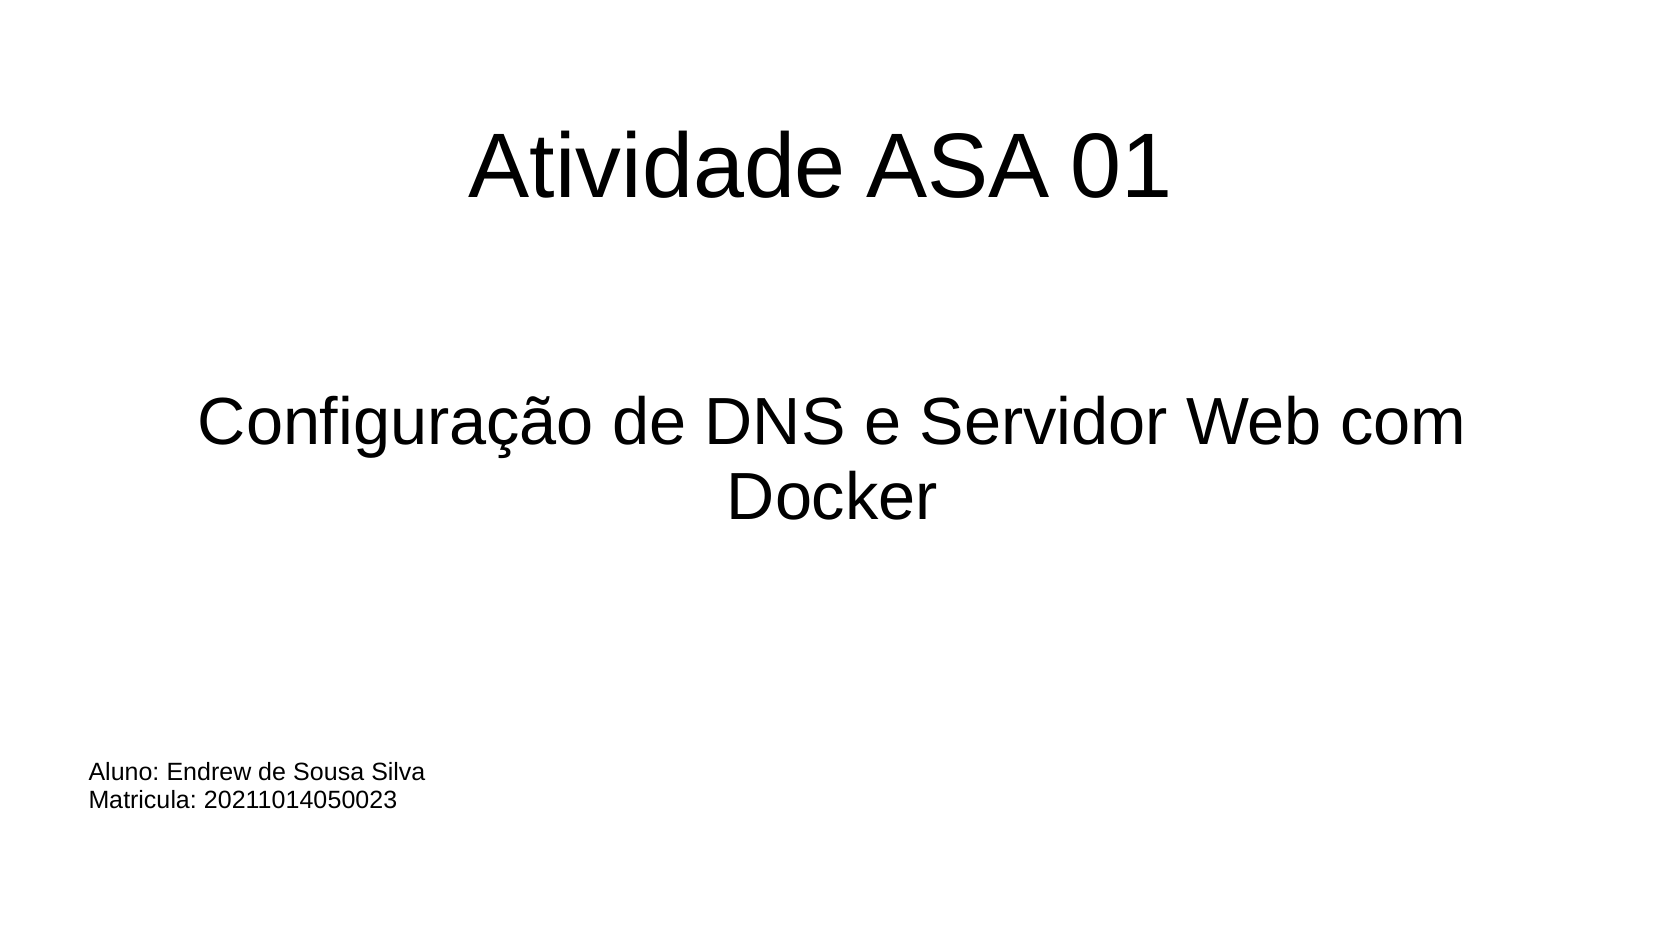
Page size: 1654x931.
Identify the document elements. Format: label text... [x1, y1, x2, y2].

title Atividade ASA 01 [76, 88, 1565, 244]
subtitle Configuração de DNS e Servidor Web com Docker Aluno: Endrew de Sousa Silva Matricula: 20211014050023 [88, 383, 1577, 814]
